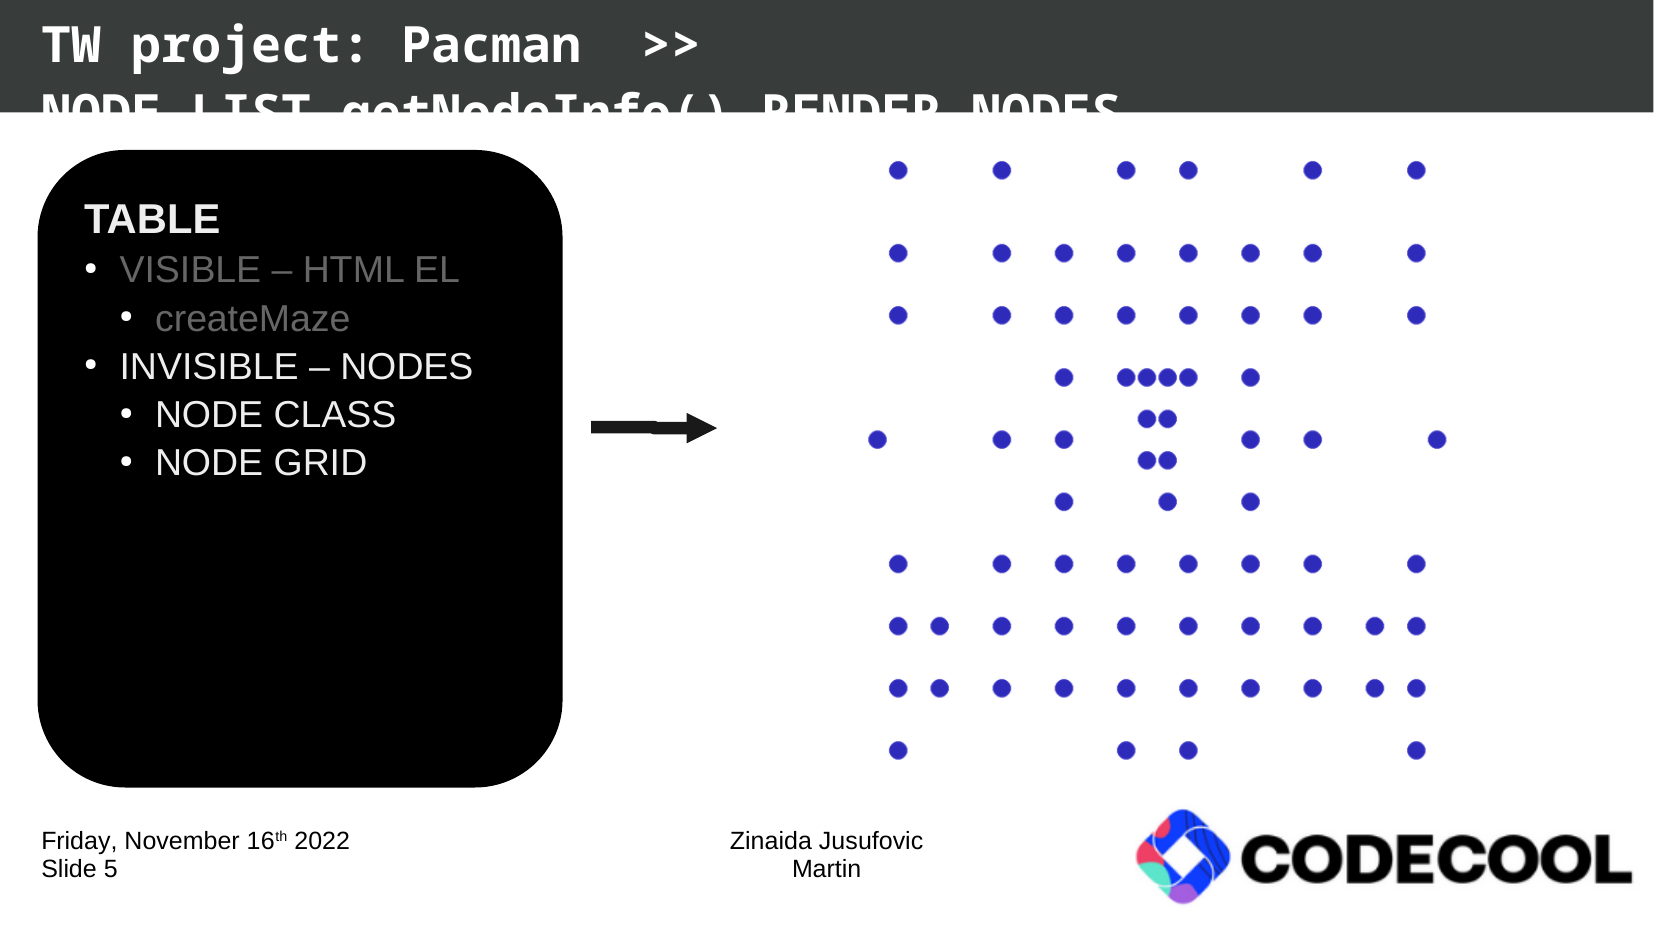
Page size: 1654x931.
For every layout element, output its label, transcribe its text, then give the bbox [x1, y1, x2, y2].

text_box [0, 0, 1654, 113]
text_box Friday, November 16th 2022 Slide 5 [41, 820, 449, 889]
text_box Zinaida Jusufovic Martin [658, 820, 996, 889]
title TW project: Pacman >> NODE_LIST.getNodeInfo().RENDER_NODES [41, 21, 1602, 134]
text_box TABLE VISIBLE – HTML EL createMaze INVISIBLE – NODES NODE CLASS NODE GRID [37, 149, 563, 788]
picture [862, 133, 1654, 931]
